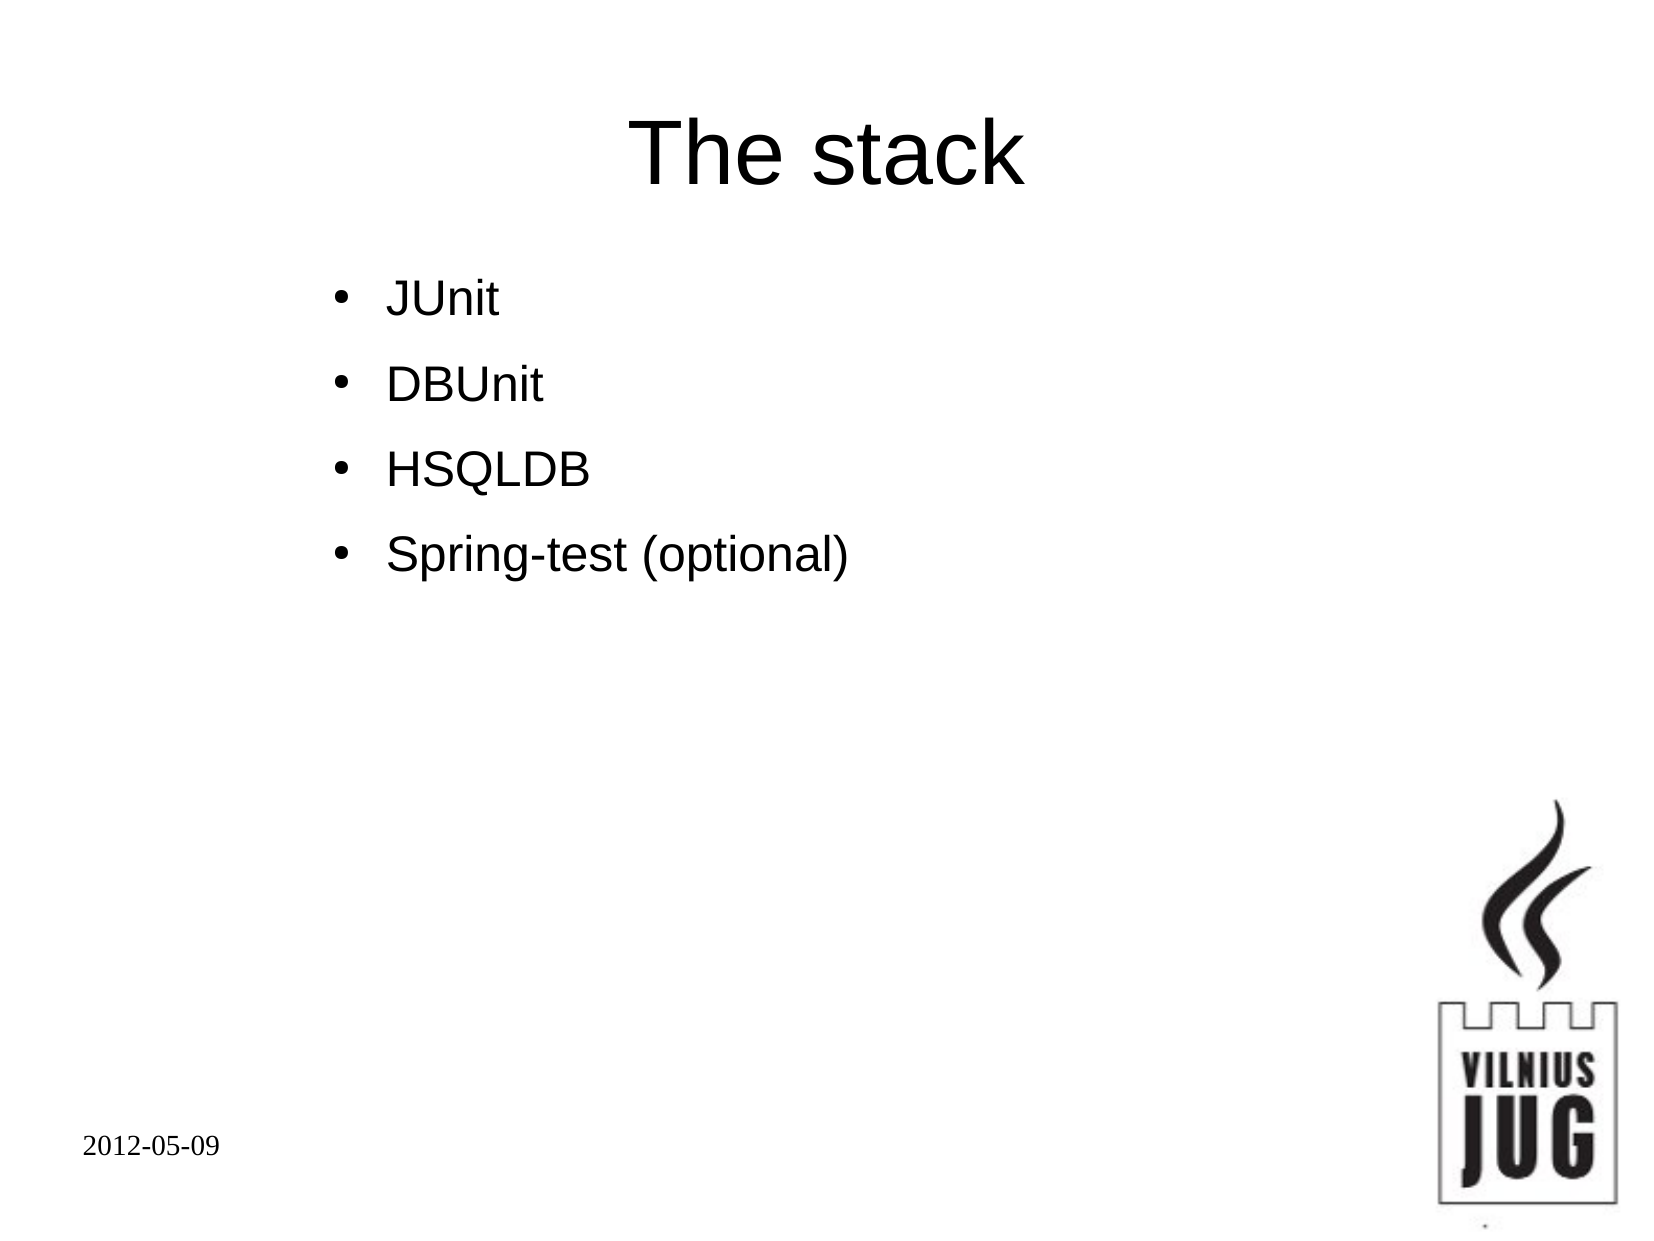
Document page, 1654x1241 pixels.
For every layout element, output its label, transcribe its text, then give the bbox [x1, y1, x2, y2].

list JUnit DBUnit HSQLDB Spring-test (optional) [315, 270, 1396, 1090]
title The stack [82, 49, 1571, 257]
picture [1403, 765, 1654, 1238]
